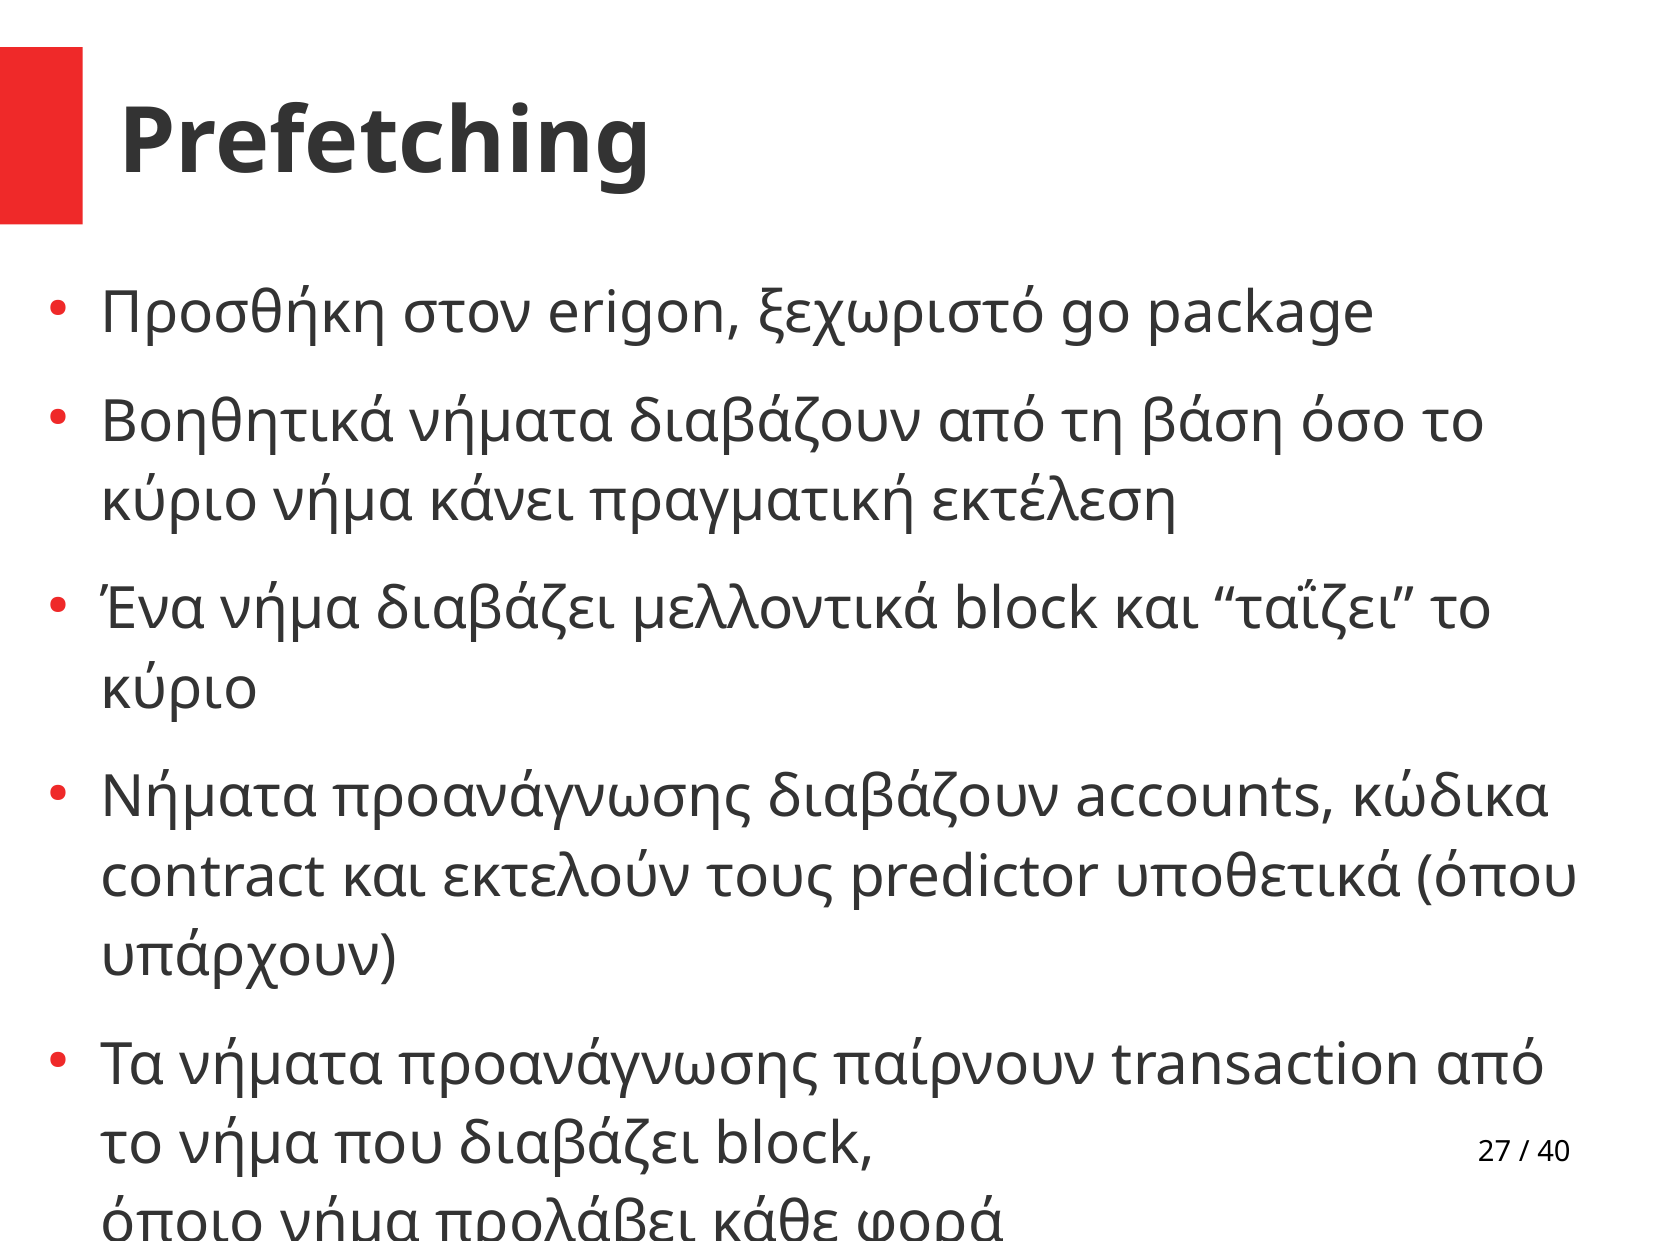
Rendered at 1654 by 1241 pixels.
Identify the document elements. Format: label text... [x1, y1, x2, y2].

title Prefetching [118, 33, 1571, 241]
list Προσθήκη στον erigon, ξεχωριστό go package Βοηθητικά νήματα διαβάζουν από τη βάση όσο το κύριο νήμα κάνει πραγματική εκτέλεση Ένα νήμα διαβάζει μελλοντικά block και “ταΐζει” το κύριο Νήματα προανάγνωσης διαβάζουν accounts, κώδικα contract και εκτελούν τους predictor υποθετικά (όπου υπάρχουν) Τα νήματα προανάγνωσης παίρνουν transaction από το νήμα που διαβάζει block, όποιο νήμα προλάβει κάθε φορά [30, 270, 1621, 1111]
